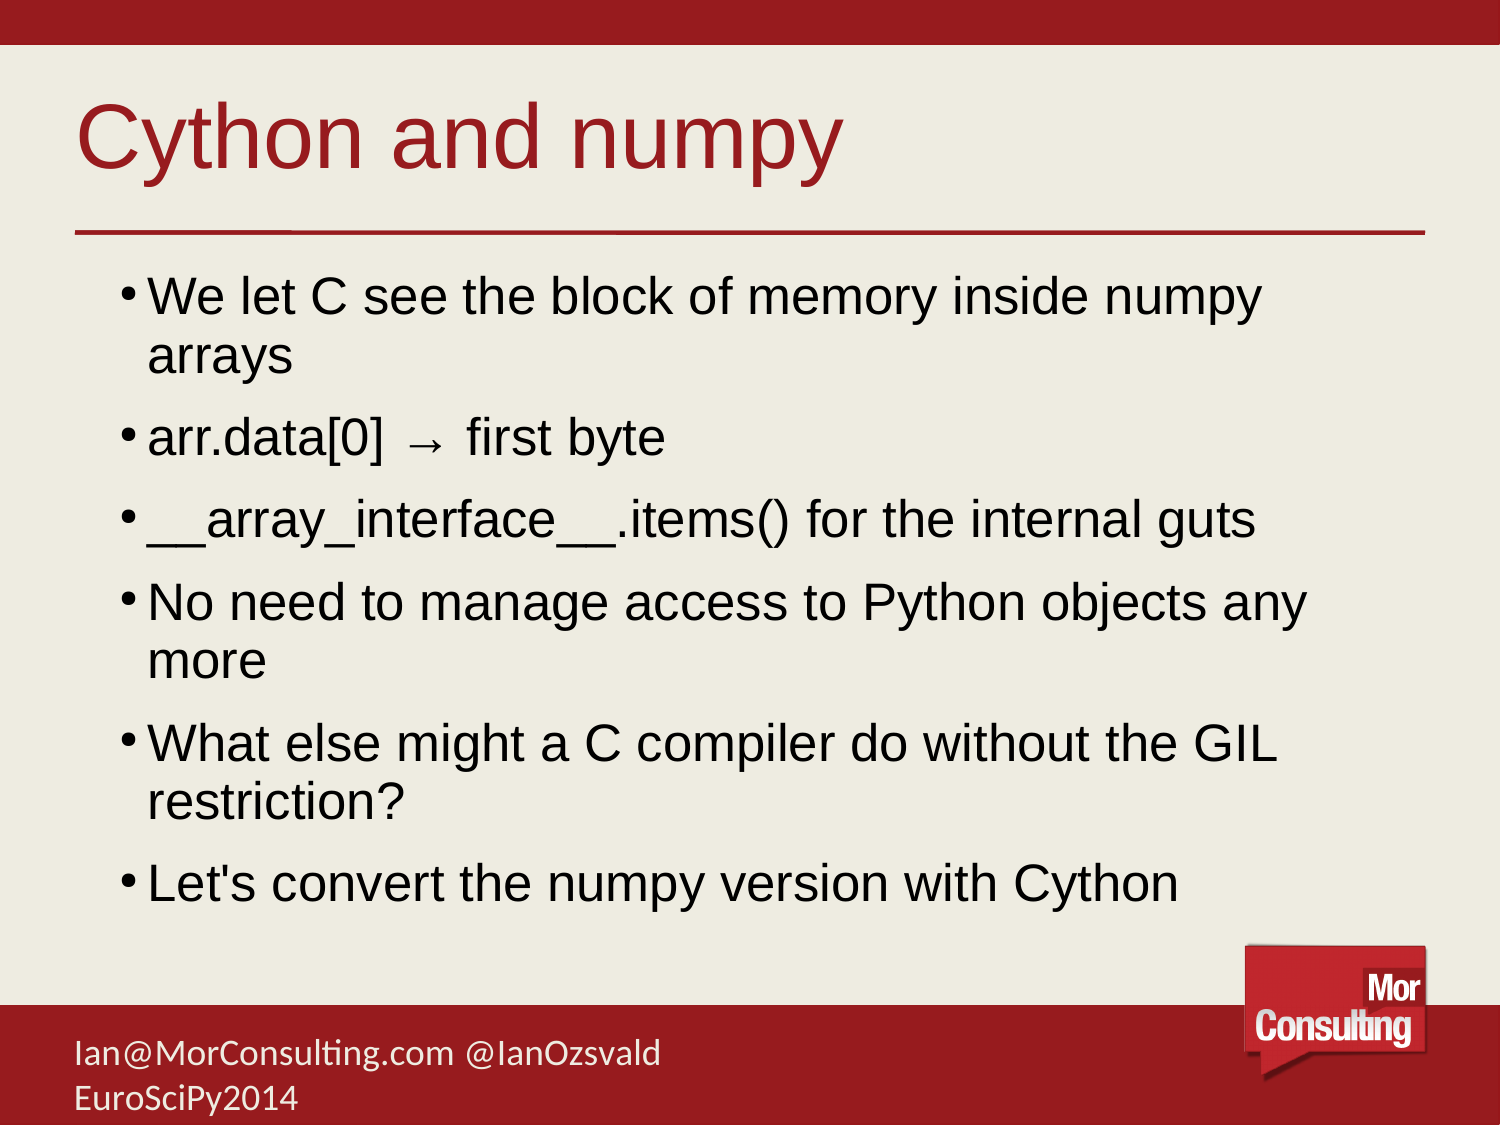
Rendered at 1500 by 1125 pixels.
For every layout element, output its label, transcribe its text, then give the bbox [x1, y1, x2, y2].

list We let C see the block of memory inside numpy arrays arr.data[0] → first byte __array_interface__.items() for the internal guts No need to manage access to Python objects any more What else might a C compiler do without the GIL restriction? Let's convert the numpy version with Cython [75, 263, 1395, 916]
picture [1230, 935, 1438, 1089]
title Cython and numpy [74, 44, 1425, 232]
